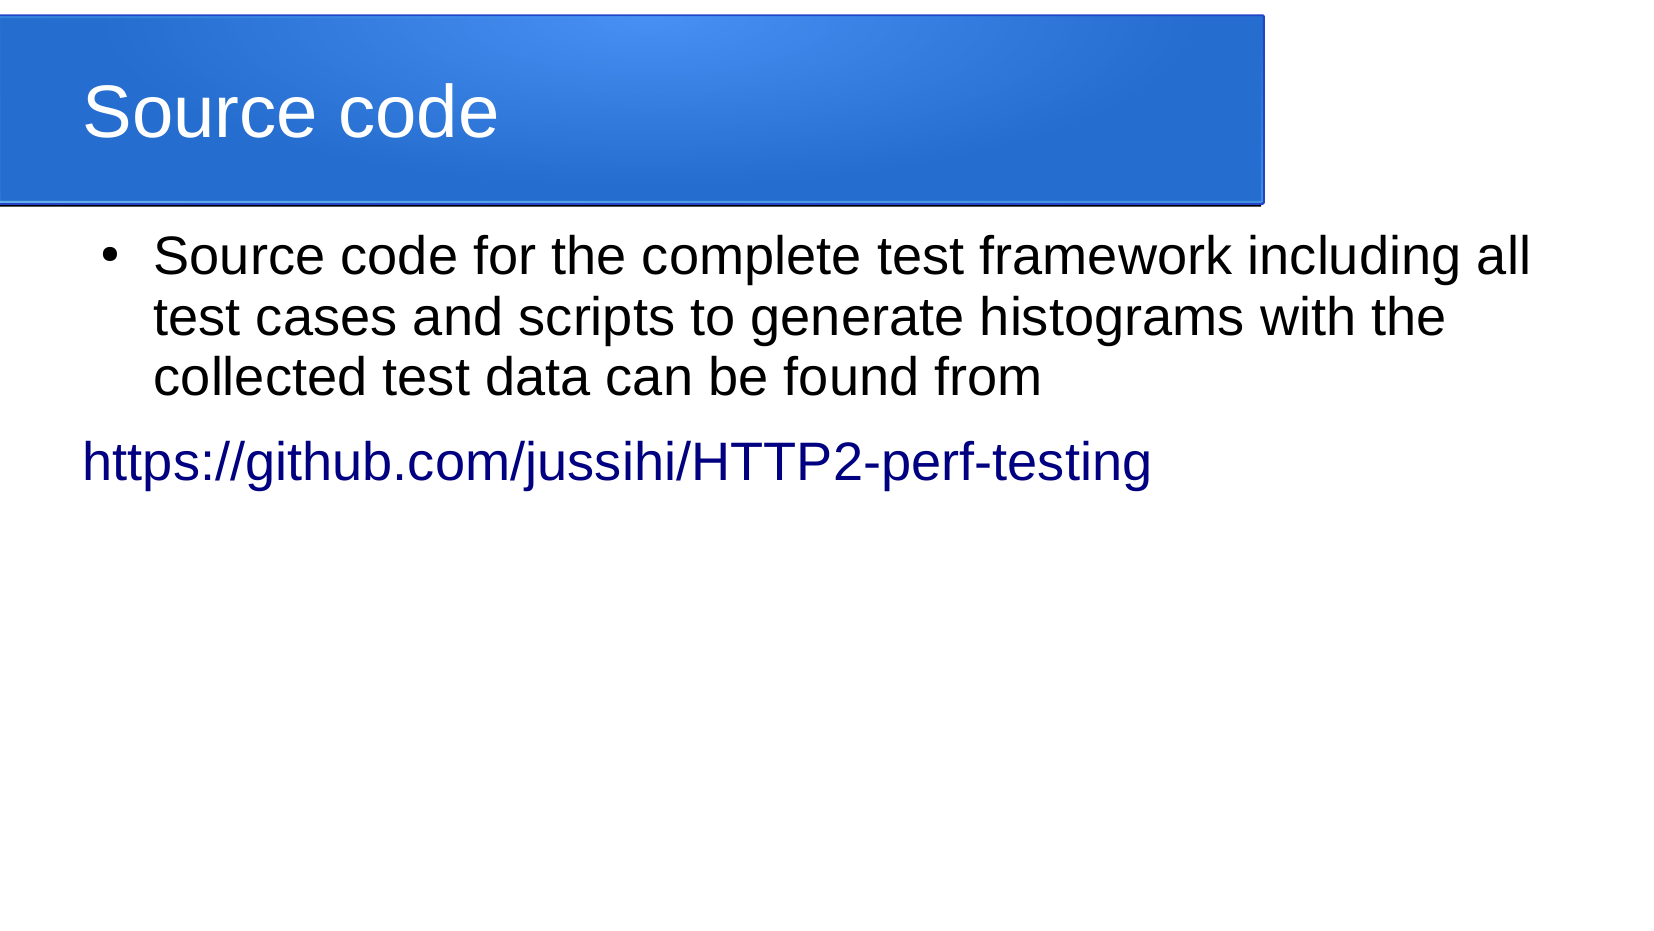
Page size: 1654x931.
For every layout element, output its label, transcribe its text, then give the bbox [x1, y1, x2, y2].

title Source code [82, 35, 1235, 189]
list Source code for the complete test framework including all test cases and scripts to generate histograms with the collected test data can be found from https://github.com/jussihi/HTTP2-perf-testing [82, 225, 1571, 766]
